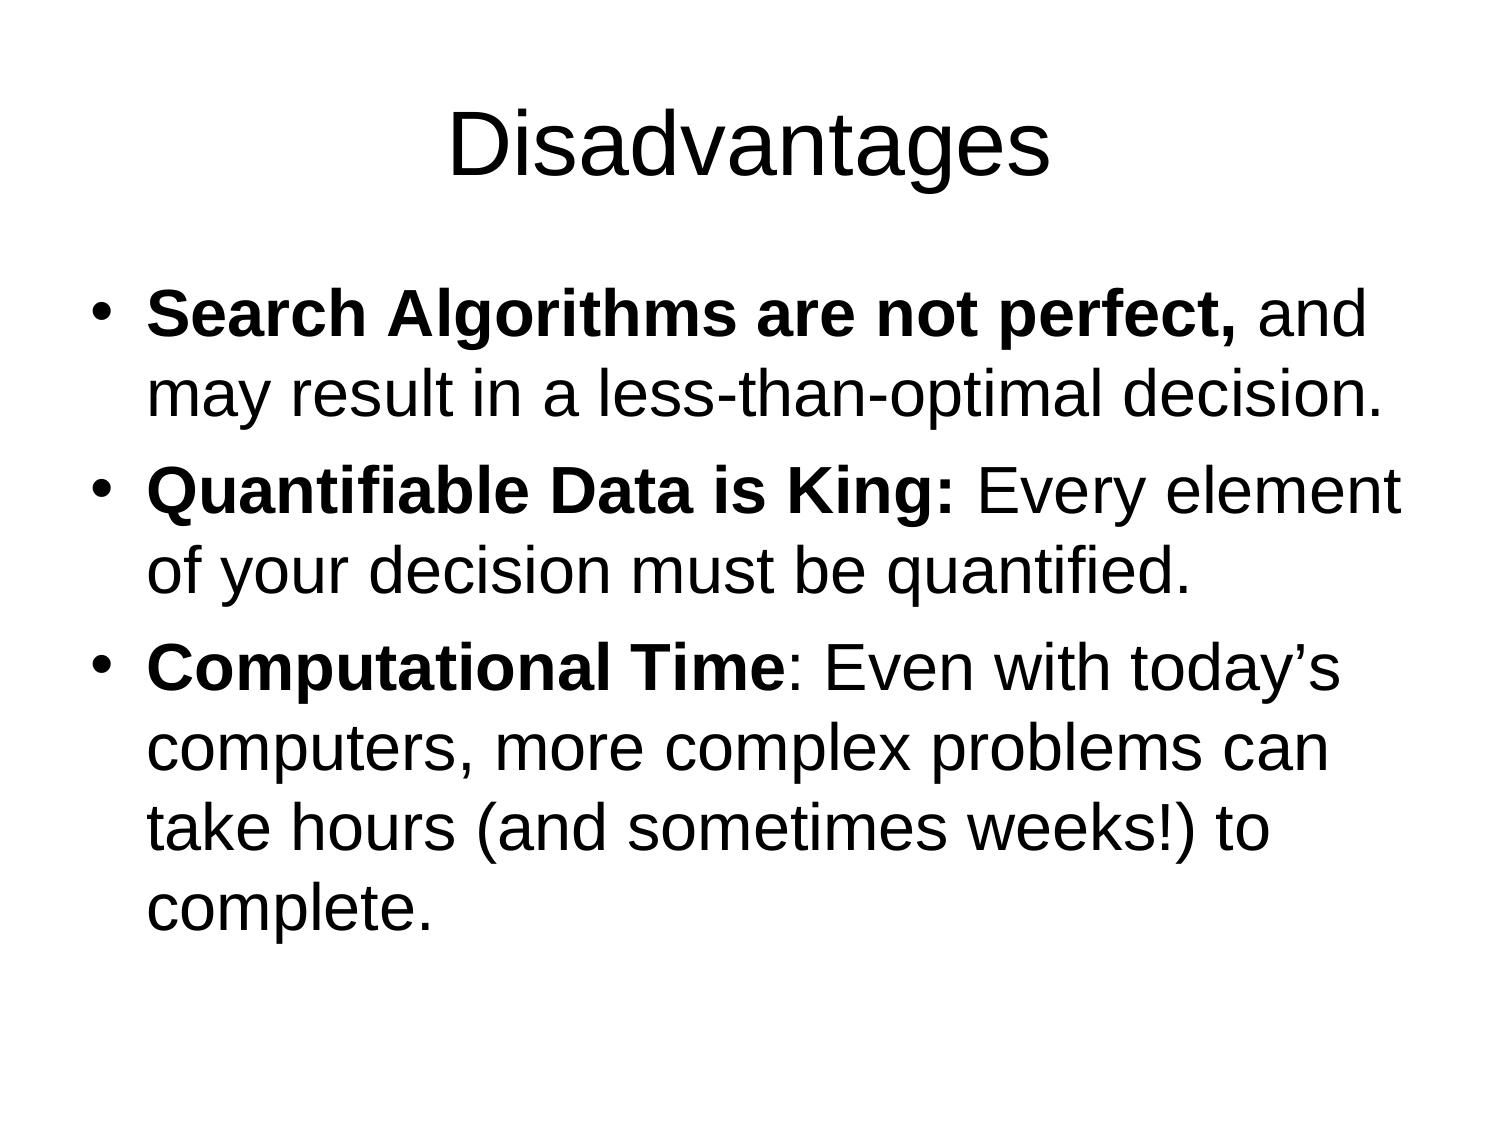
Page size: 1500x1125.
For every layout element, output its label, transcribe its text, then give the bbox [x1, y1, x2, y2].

title Disadvantages [75, 45, 1426, 233]
list Search Algorithms are not perfect, and may result in a less-than-optimal decision. Quantifiable Data is King: Every element of your decision must be quantified. Computational Time: Even with today’s computers, more complex problems can take hours (and sometimes weeks!) to complete. [75, 262, 1426, 1005]
